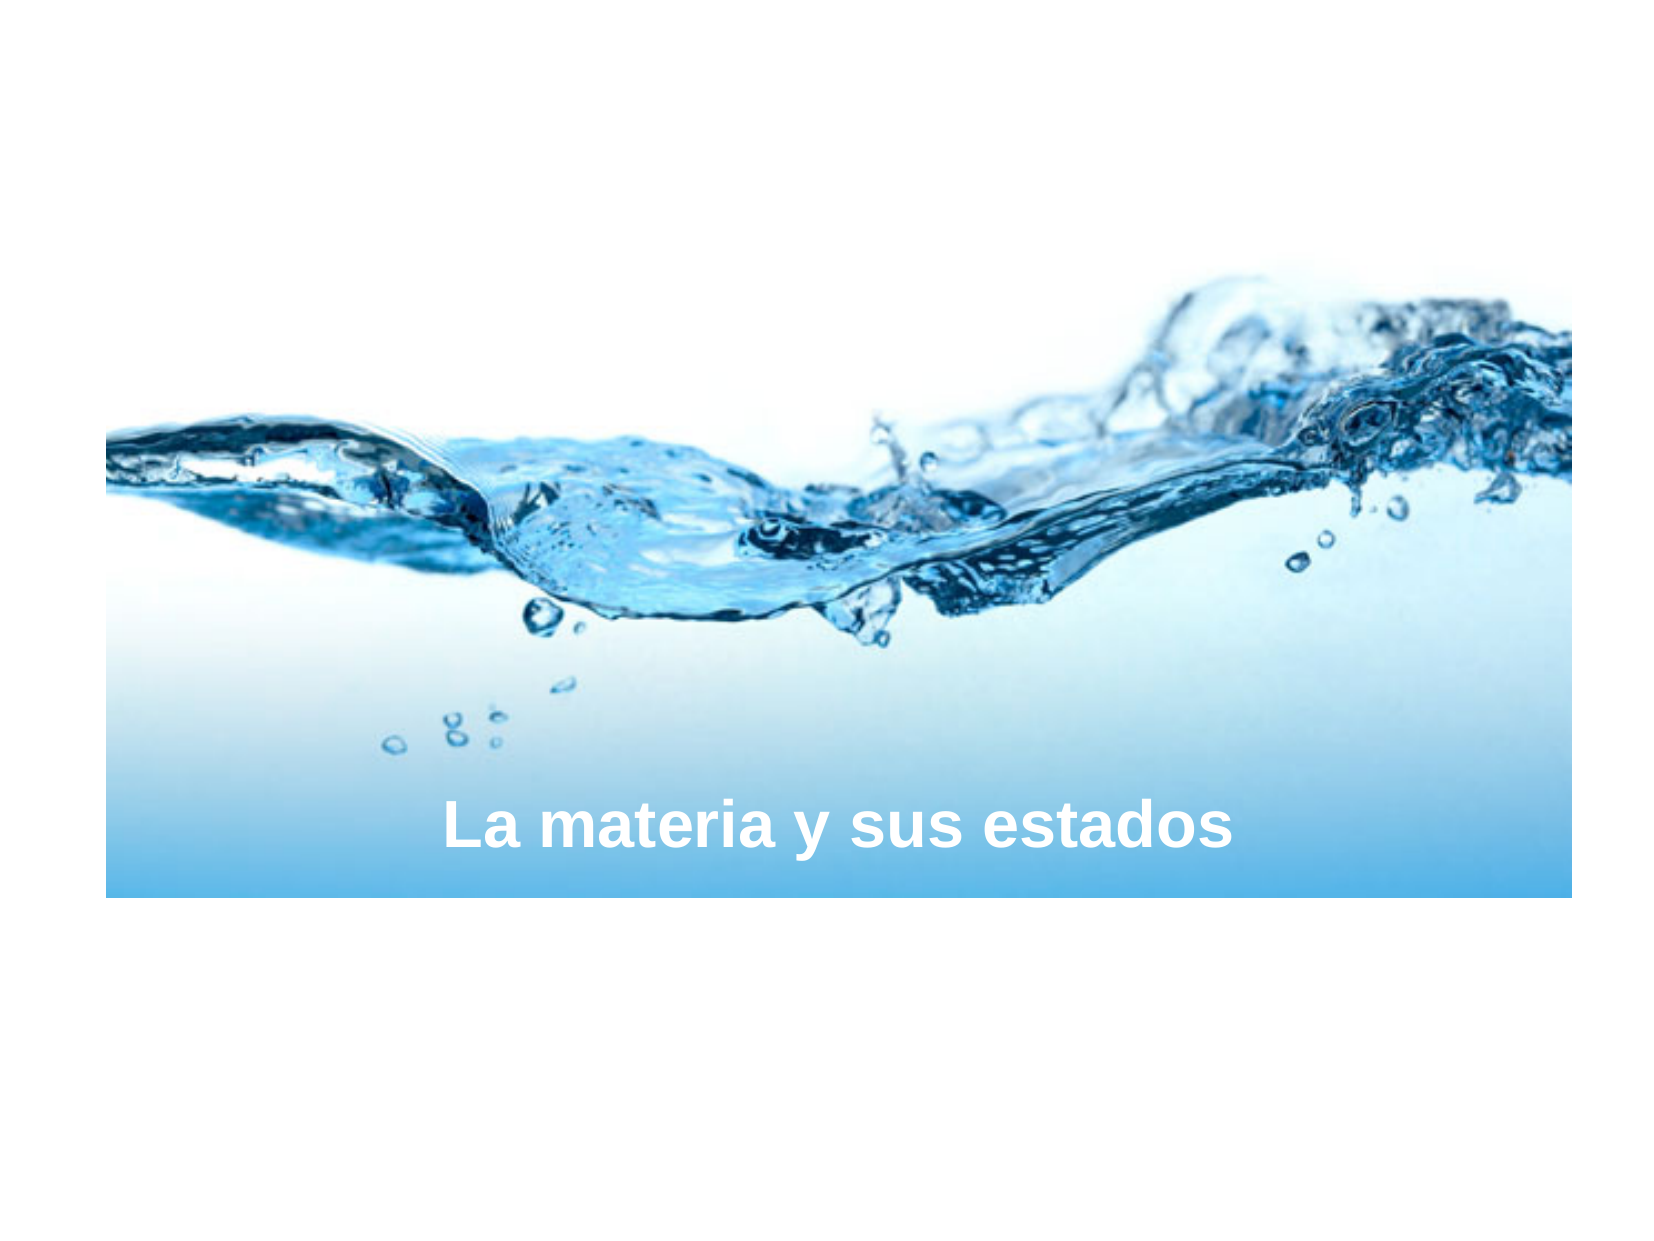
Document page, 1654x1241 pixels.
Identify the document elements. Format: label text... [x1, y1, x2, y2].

subtitle La materia y sus estados [94, 738, 1583, 910]
picture [106, 231, 1572, 738]
